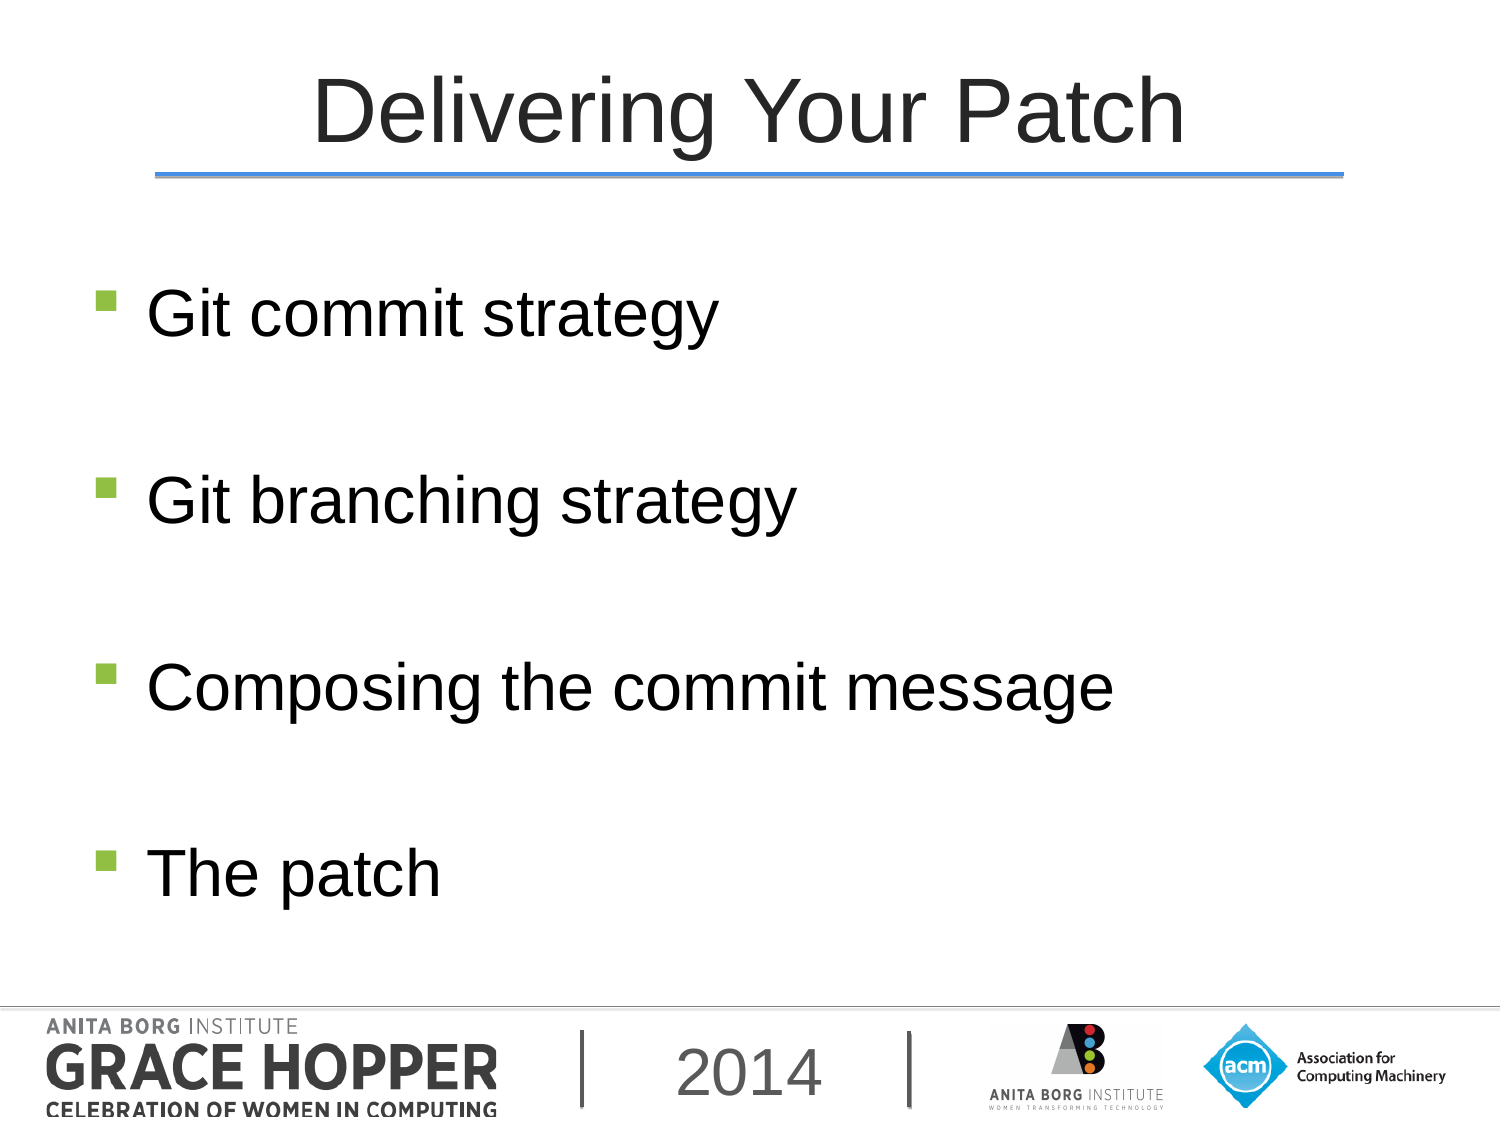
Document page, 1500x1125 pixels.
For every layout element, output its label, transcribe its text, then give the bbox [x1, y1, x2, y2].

picture [989, 1024, 1163, 1110]
list Git commit strategy Git branching strategy Composing the commit message The patch [75, 262, 1425, 1005]
title Delivering Your Patch [75, 19, 1425, 191]
